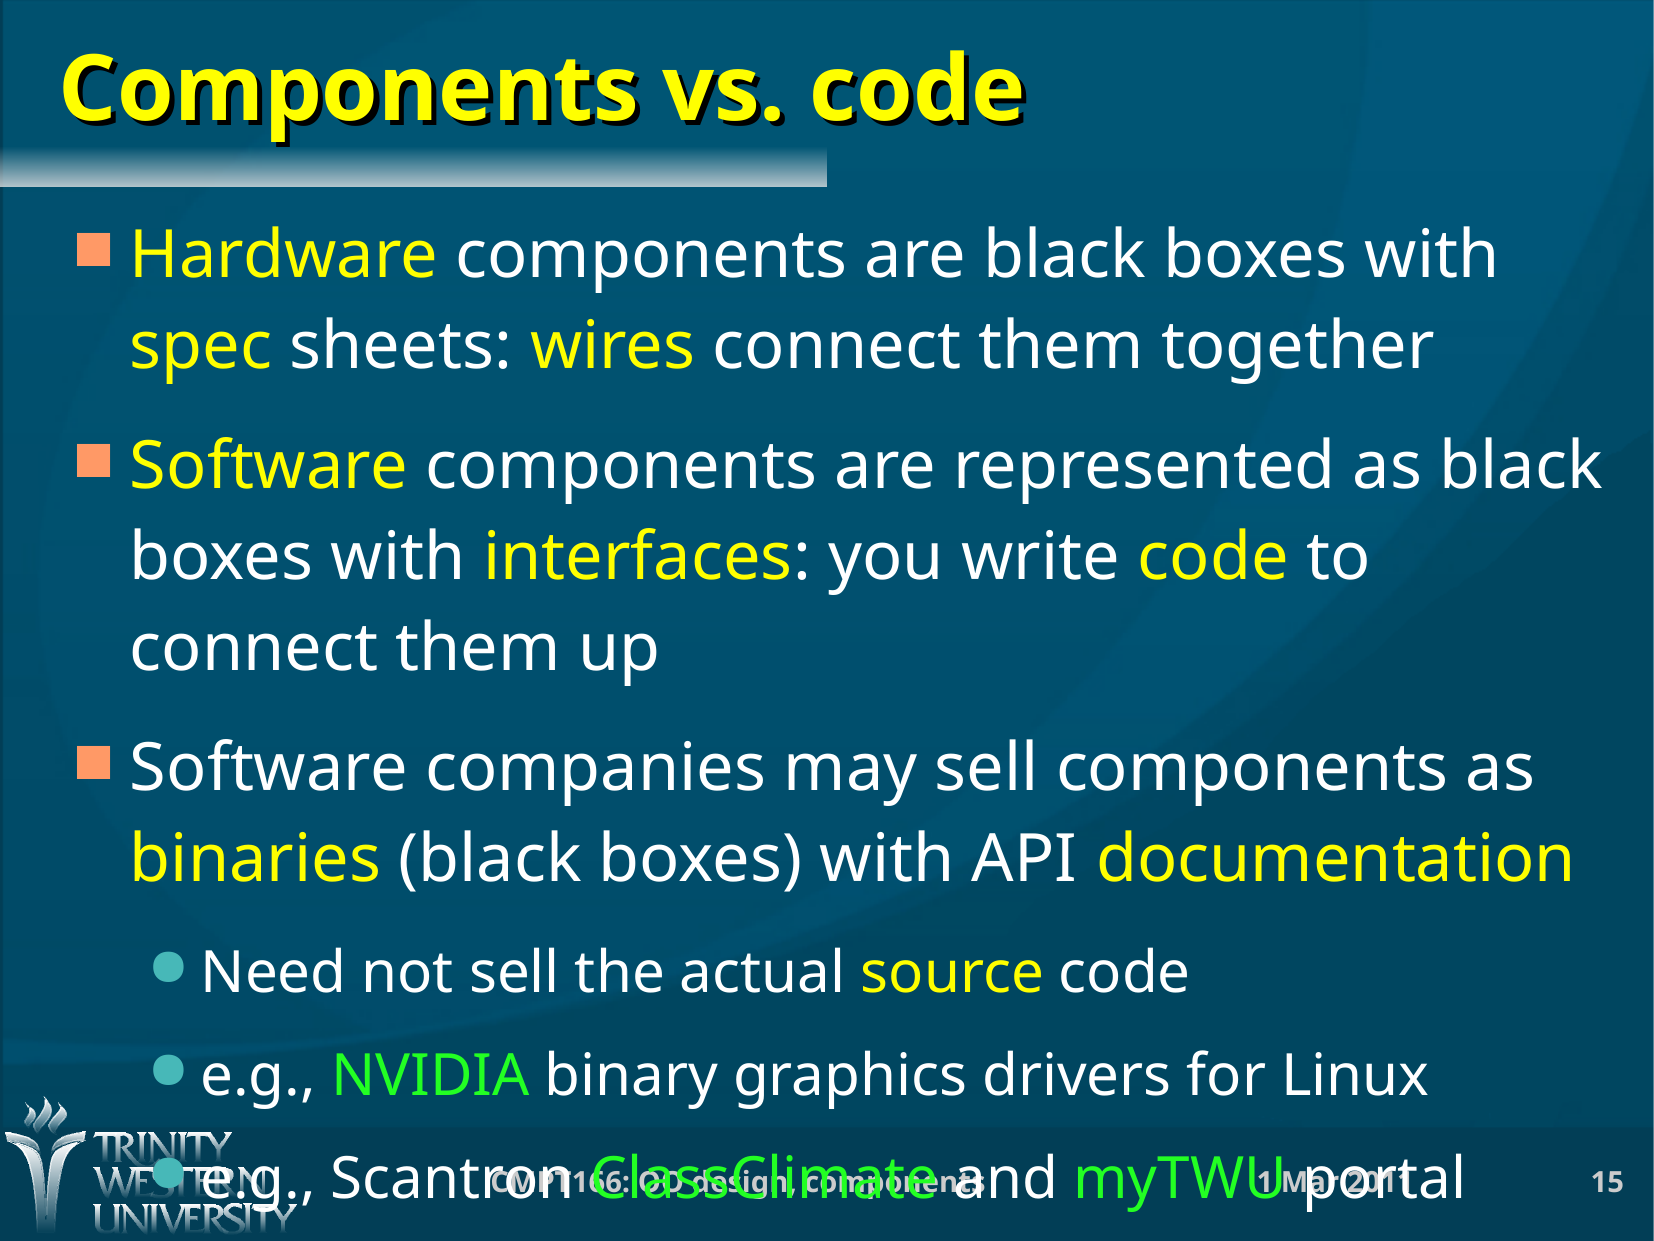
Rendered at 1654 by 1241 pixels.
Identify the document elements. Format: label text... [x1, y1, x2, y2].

list Hardware components are black boxes with spec sheets: wires connect them together Software components are represented as black boxes with interfaces: you write code to connect them up Software companies may sell components as binaries (black boxes) with API documentation Need not sell the actual source code e.g., NVIDIA binary graphics drivers for Linux e.g., Scantron ClassClimate and myTWU portal [59, 206, 1625, 1168]
title Components vs. code [59, 19, 1595, 148]
picture [38, 1227, 54, 1232]
list Name: … Description: … Interface to (component): ... Interface to (component): ... [0, 154, 827, 158]
